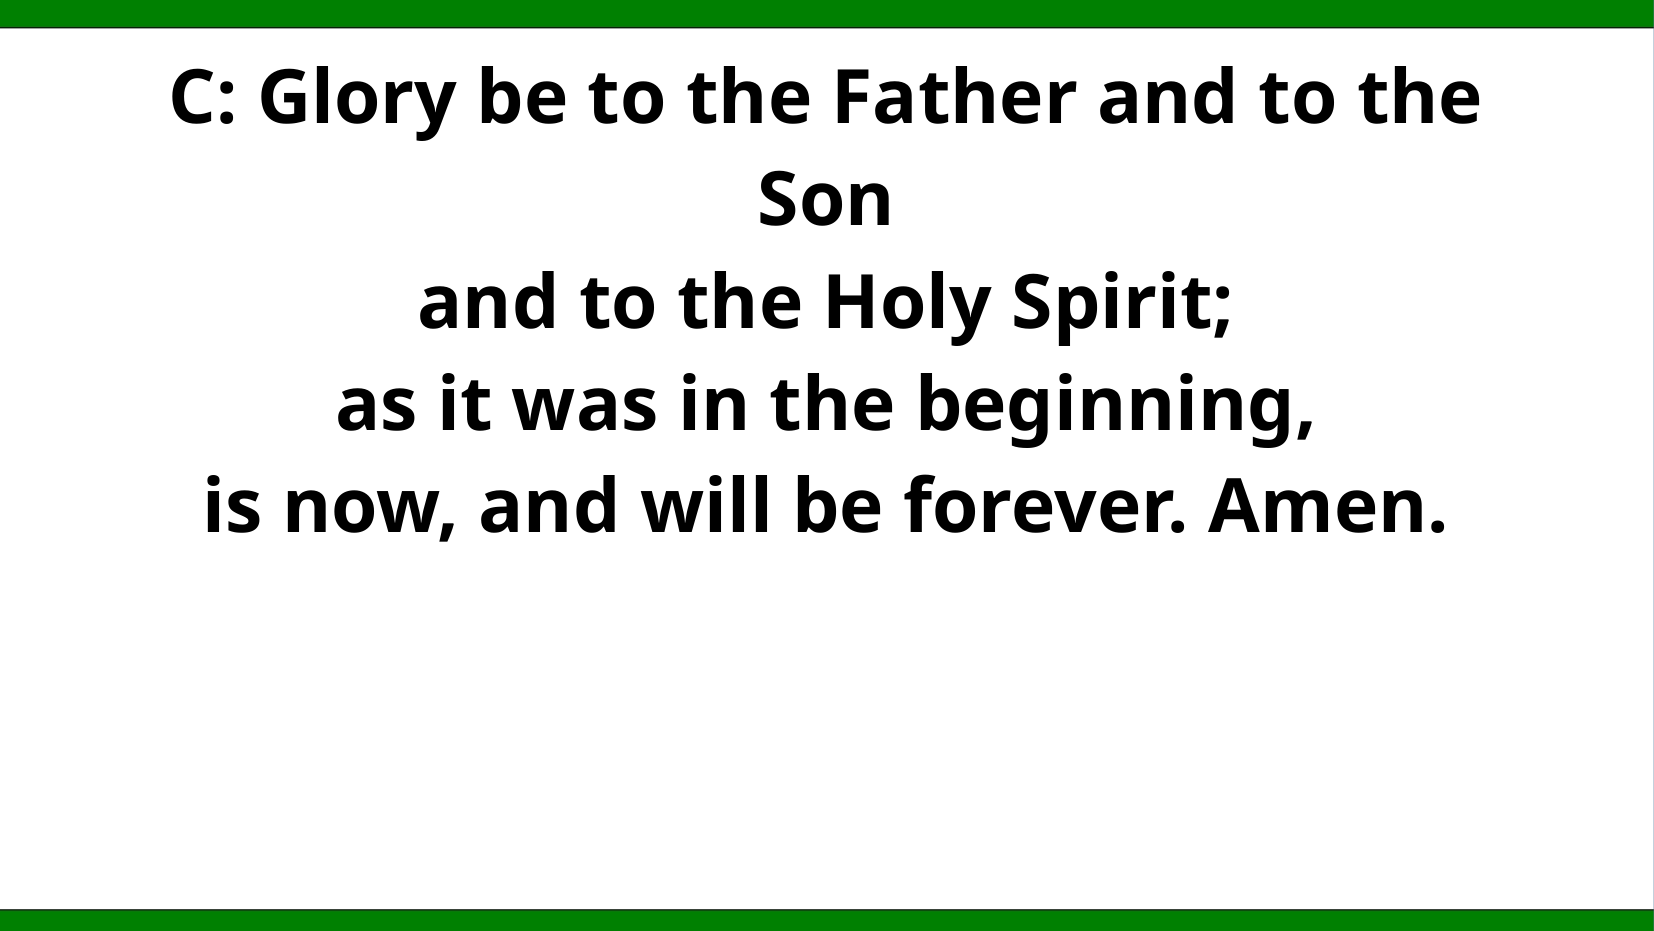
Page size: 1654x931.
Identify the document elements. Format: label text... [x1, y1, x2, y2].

picture [0, 0, 1654, 931]
text_box C: Glory be to the Father and to the Son and to the Holy Spirit; as it was in the beginning, is now, and will be forever. Amen. [91, 35, 1562, 466]
